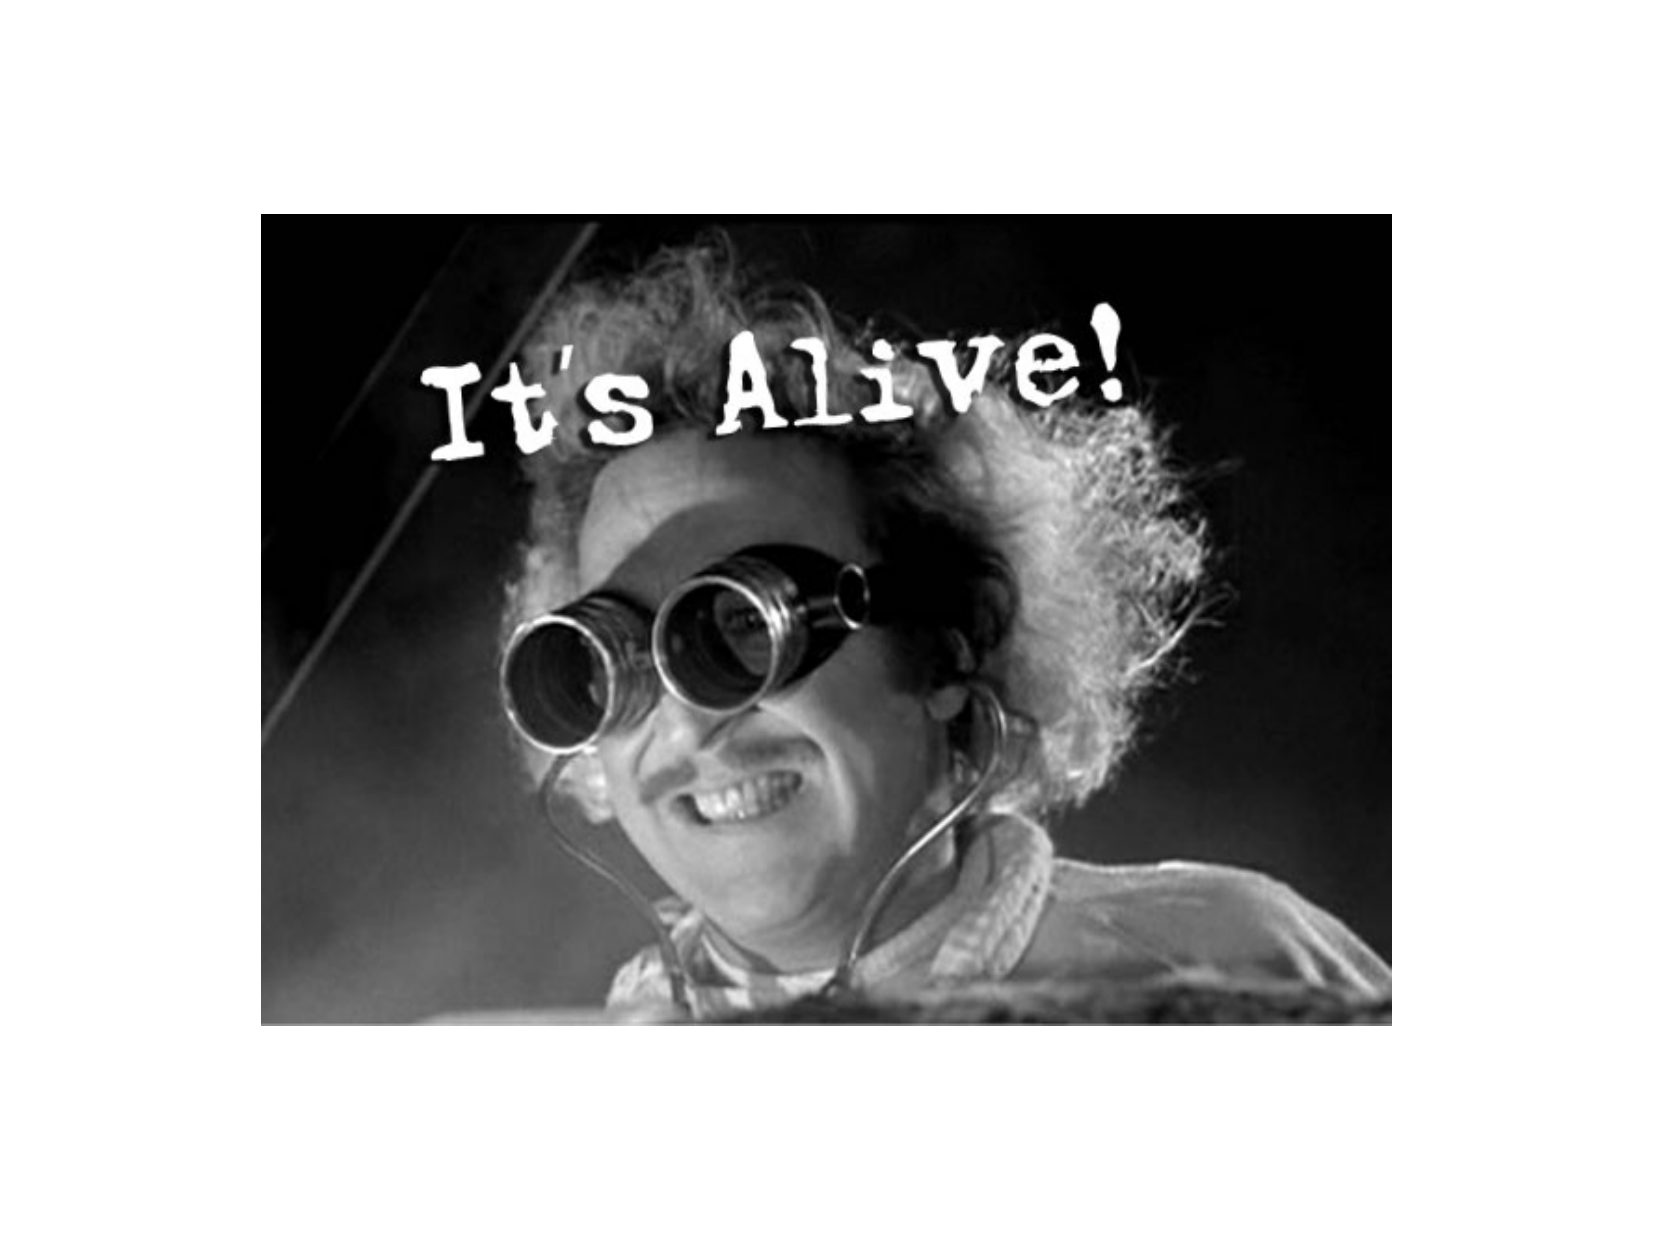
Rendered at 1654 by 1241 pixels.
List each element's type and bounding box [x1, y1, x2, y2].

picture [261, 214, 1392, 1027]
